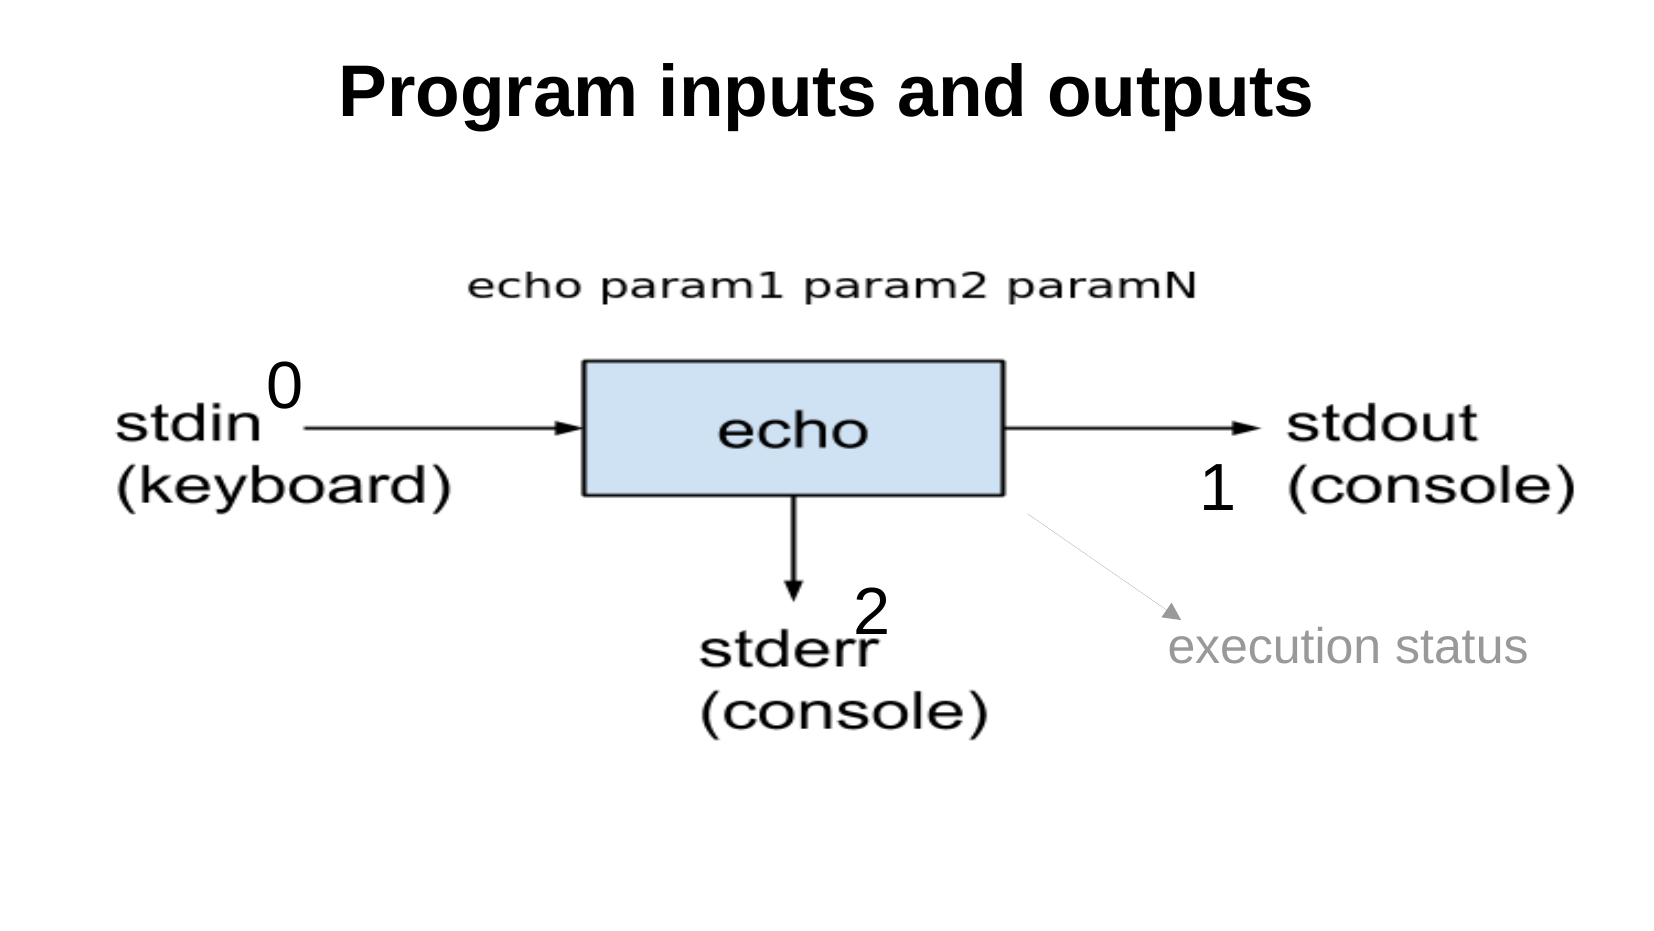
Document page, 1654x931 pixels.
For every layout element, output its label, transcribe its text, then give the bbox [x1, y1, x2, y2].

text_box 1 [1185, 442, 1252, 533]
text_box 0 [251, 340, 319, 430]
picture [94, 177, 1616, 770]
text_box 2 [838, 566, 906, 665]
text_box execution status [1152, 611, 1544, 682]
title Program inputs and outputs [82, 50, 1571, 133]
